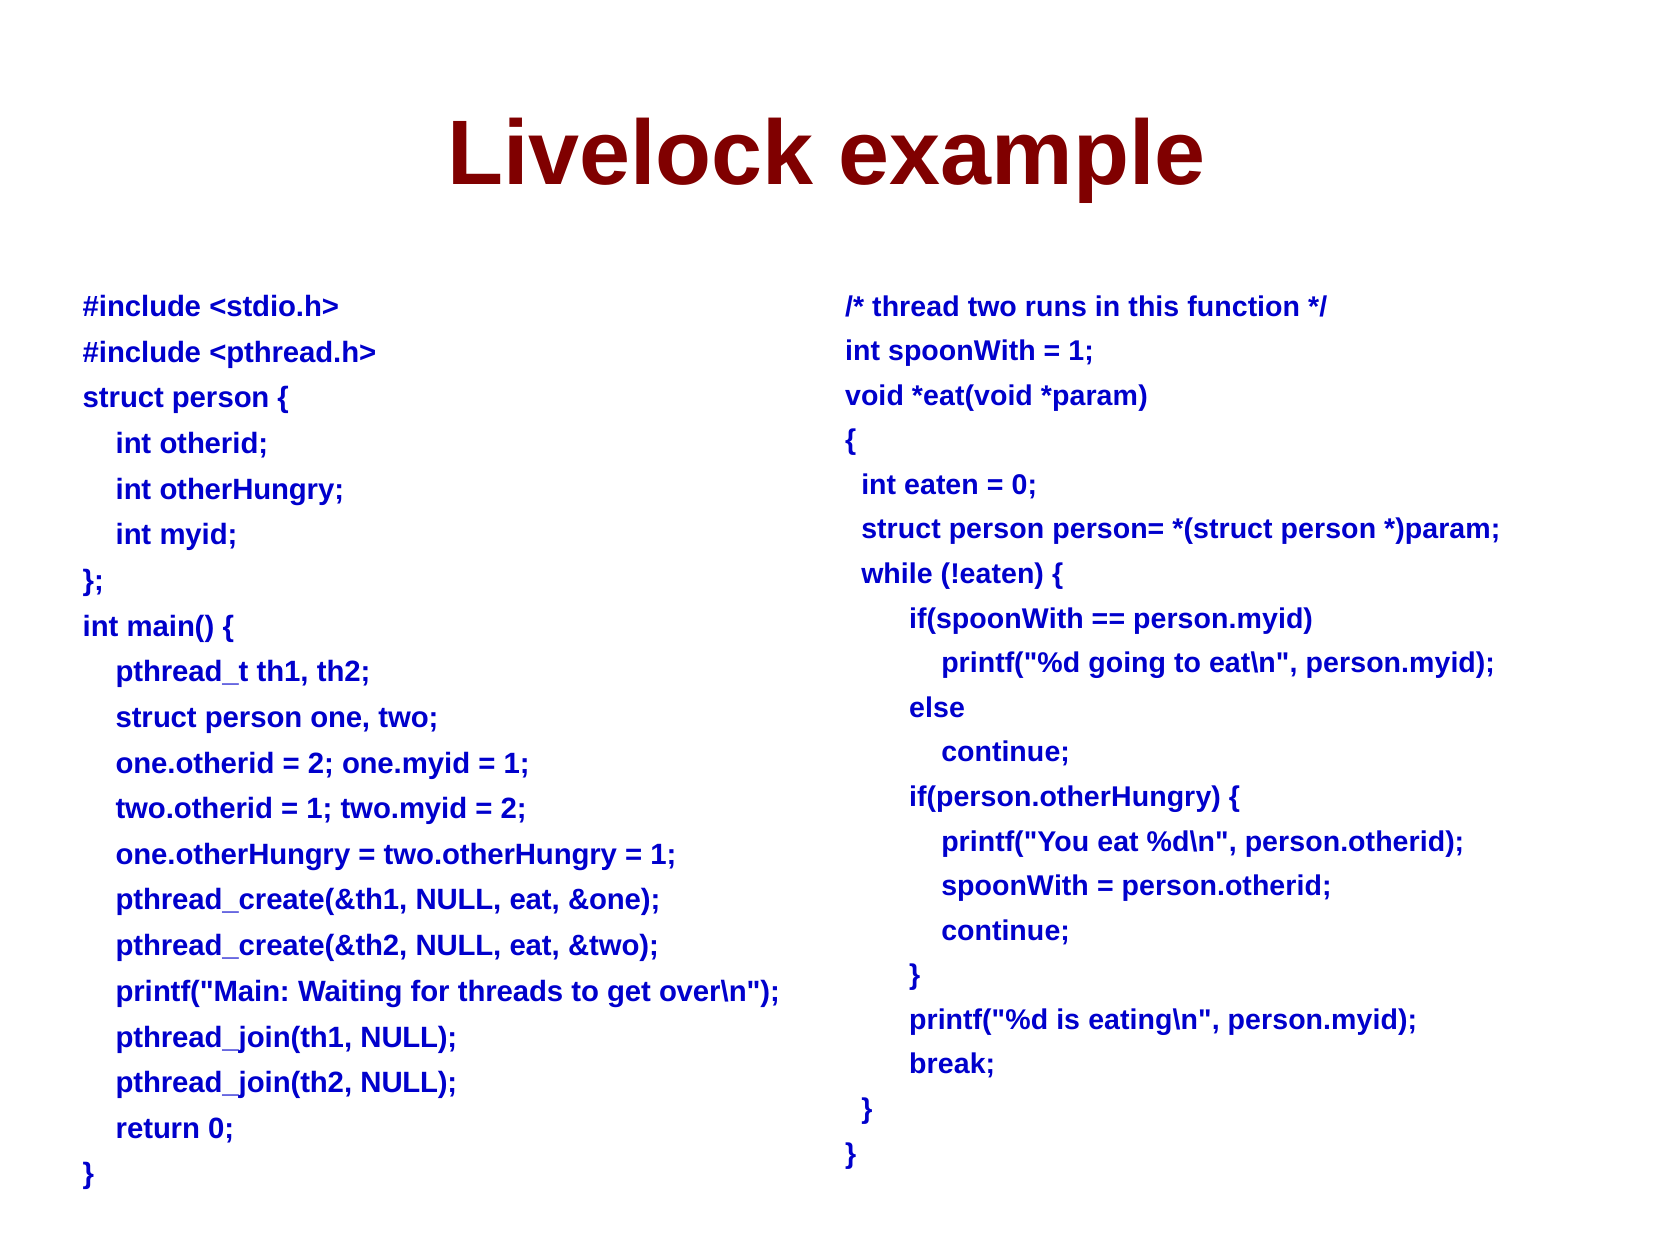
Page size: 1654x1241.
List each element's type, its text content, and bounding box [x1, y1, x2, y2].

title Livelock example [82, 49, 1571, 257]
list #include <stdio.h> #include <pthread.h> struct person { int otherid; int otherHungry; int myid; }; int main() { pthread_t th1, th2; struct person one, two; one.otherid = 2; one.myid = 1; two.otherid = 1; two.myid = 2; one.otherHungry = two.otherHungry = 1; pthread_create(&th1, NULL, eat, &one); pthread_create(&th2, NULL, eat, &two); printf("Main: Waiting for threads to get over\n"); pthread_join(th1, NULL); pthread_join(th2, NULL); return 0; } [82, 290, 804, 1205]
list /* thread two runs in this function */ int spoonWith = 1; void *eat(void *param) { int eaten = 0; struct person person= *(struct person *)param; while (!eaten) { if(spoonWith == person.myid) printf("%d going to eat\n", person.myid); else continue; if(person.otherHungry) { printf("You eat %d\n", person.otherid); spoonWith = person.otherid; continue; } printf("%d is eating\n", person.myid); break; } } [845, 290, 1571, 1170]
